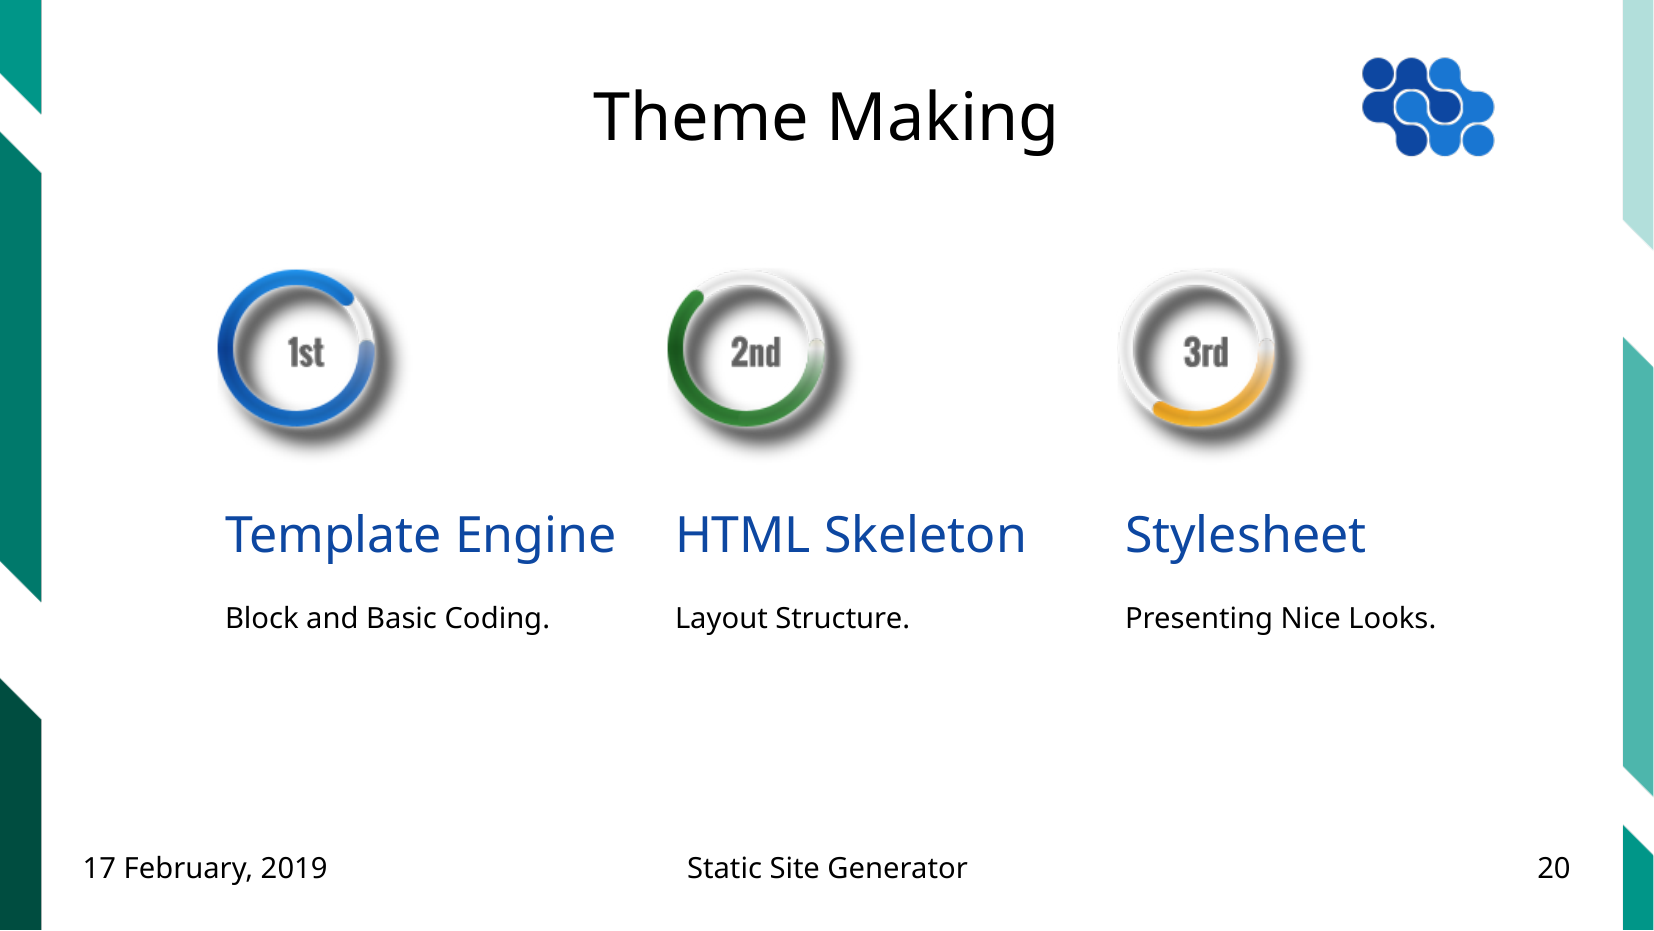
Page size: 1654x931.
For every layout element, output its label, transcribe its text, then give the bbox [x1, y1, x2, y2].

title Theme Making [82, 37, 1571, 193]
list HTML Skeleton Layout Structure. [675, 499, 1125, 740]
list Template Engine Block and Basic Coding. [225, 499, 676, 741]
list Stylesheet Presenting Nice Looks. [1125, 499, 1576, 741]
picture [0, 0, 1654, 930]
